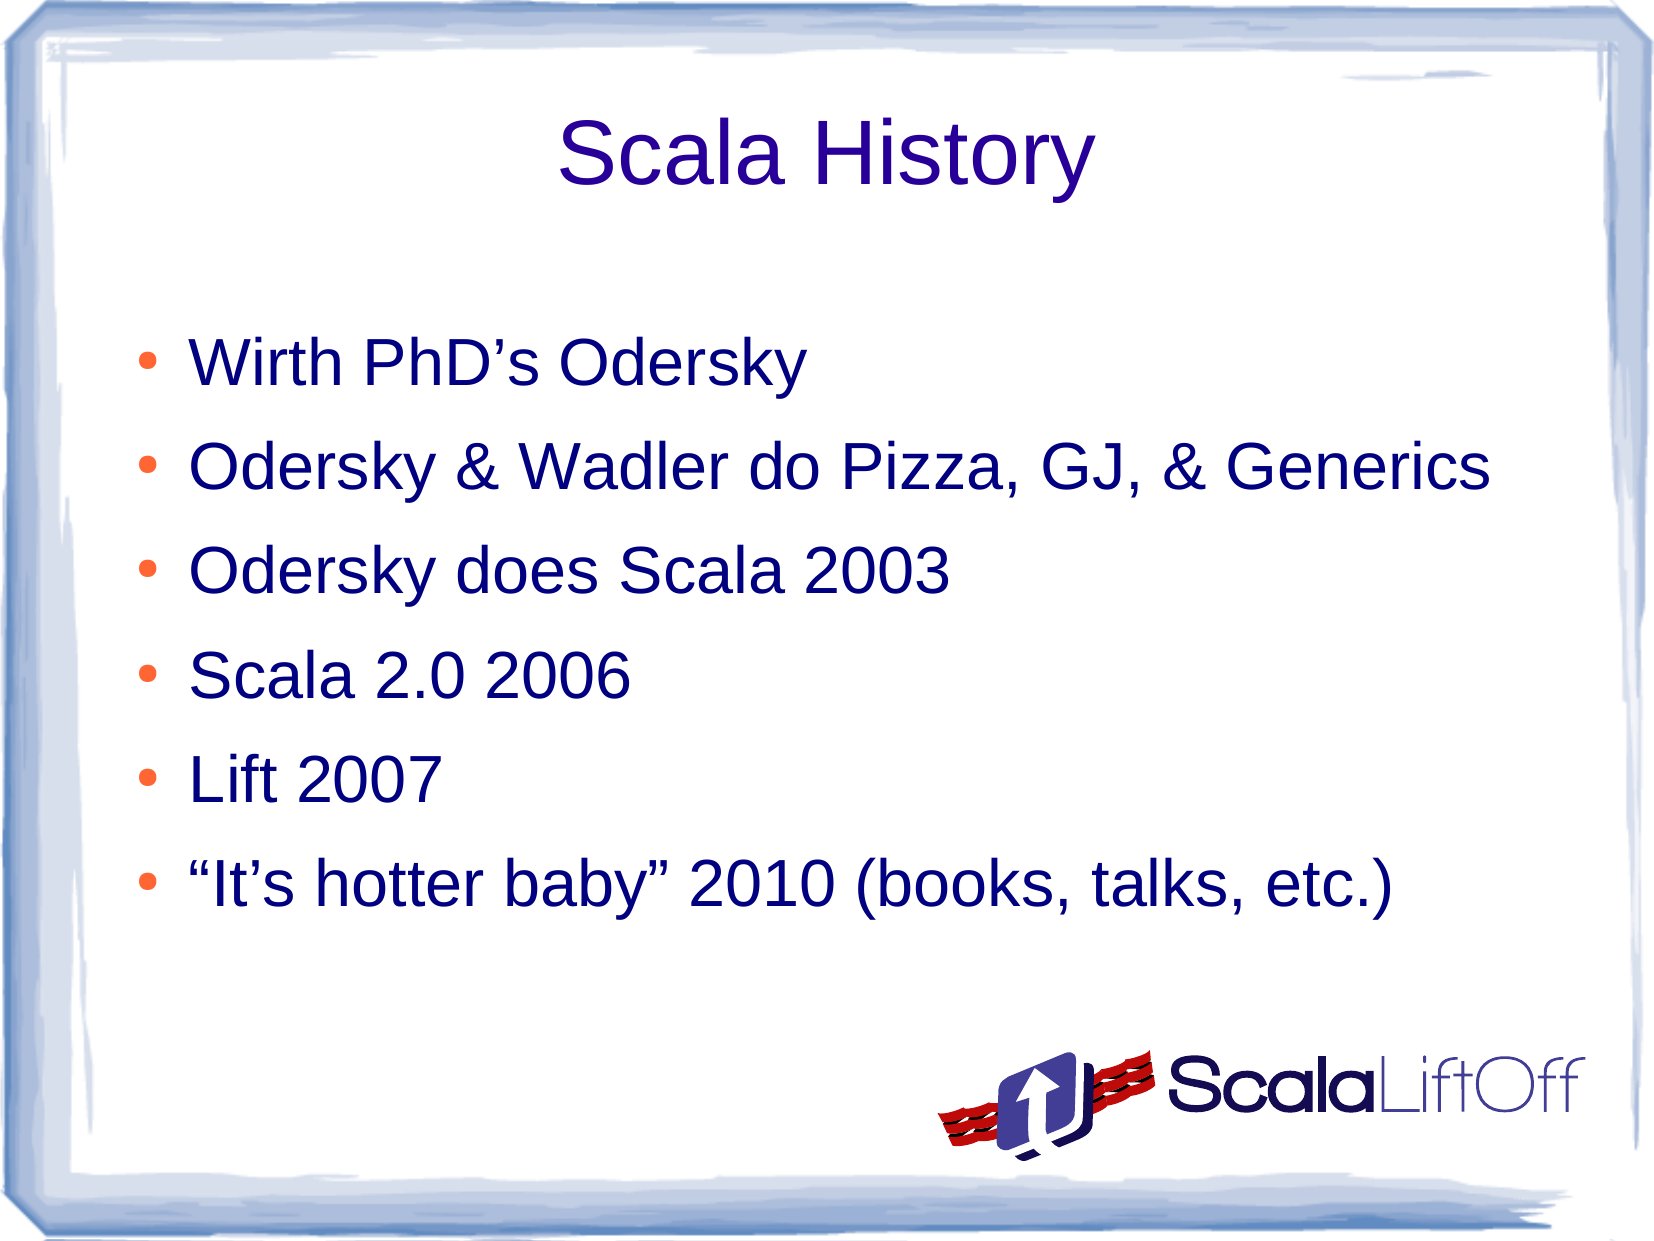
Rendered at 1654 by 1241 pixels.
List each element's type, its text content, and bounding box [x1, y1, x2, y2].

title Scala History [82, 56, 1571, 250]
list Wirth PhD’s Odersky Odersky & Wadler do Pizza, GJ, & Generics Odersky does Scala 2003 Scala 2.0 2006 Lift 2007 “It’s hotter baby” 2010 (books, talks, etc.) [118, 324, 1571, 1031]
picture [0, 0, 1654, 1241]
